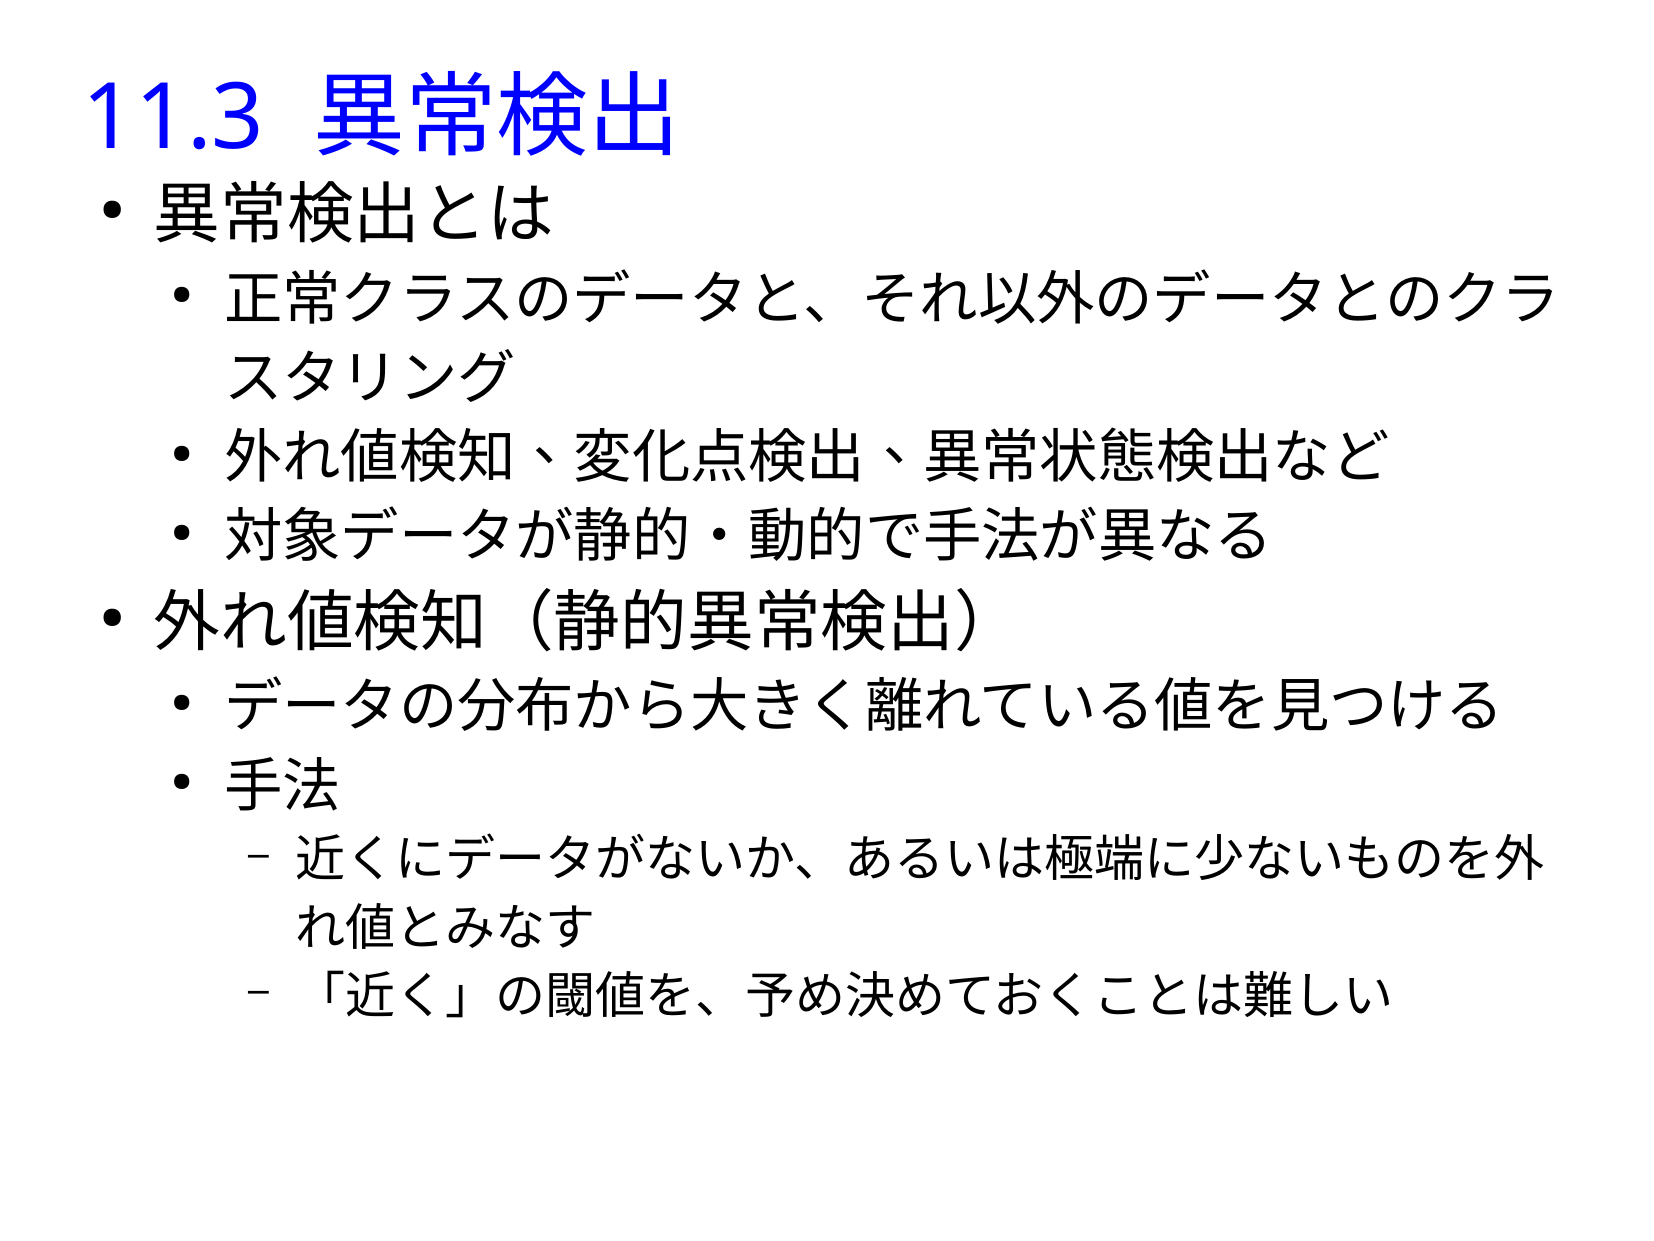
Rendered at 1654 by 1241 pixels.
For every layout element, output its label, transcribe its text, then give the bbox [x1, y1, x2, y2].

title 11.3 異常検出 [82, 44, 1571, 166]
list 異常検出とは 正常クラスのデータと、それ以外のデータとのクラスタリング 外れ値検知、変化点検出、異常状態検出など 対象データが静的・動的で手法が異なる 外れ値検知（静的異常検出） データの分布から大きく離れている値を見つける 手法 近くにデータがないか、あるいは極端に少ないものを外れ値とみなす 「近く」の閾値を、予め決めておくことは難しい [82, 166, 1571, 1117]
